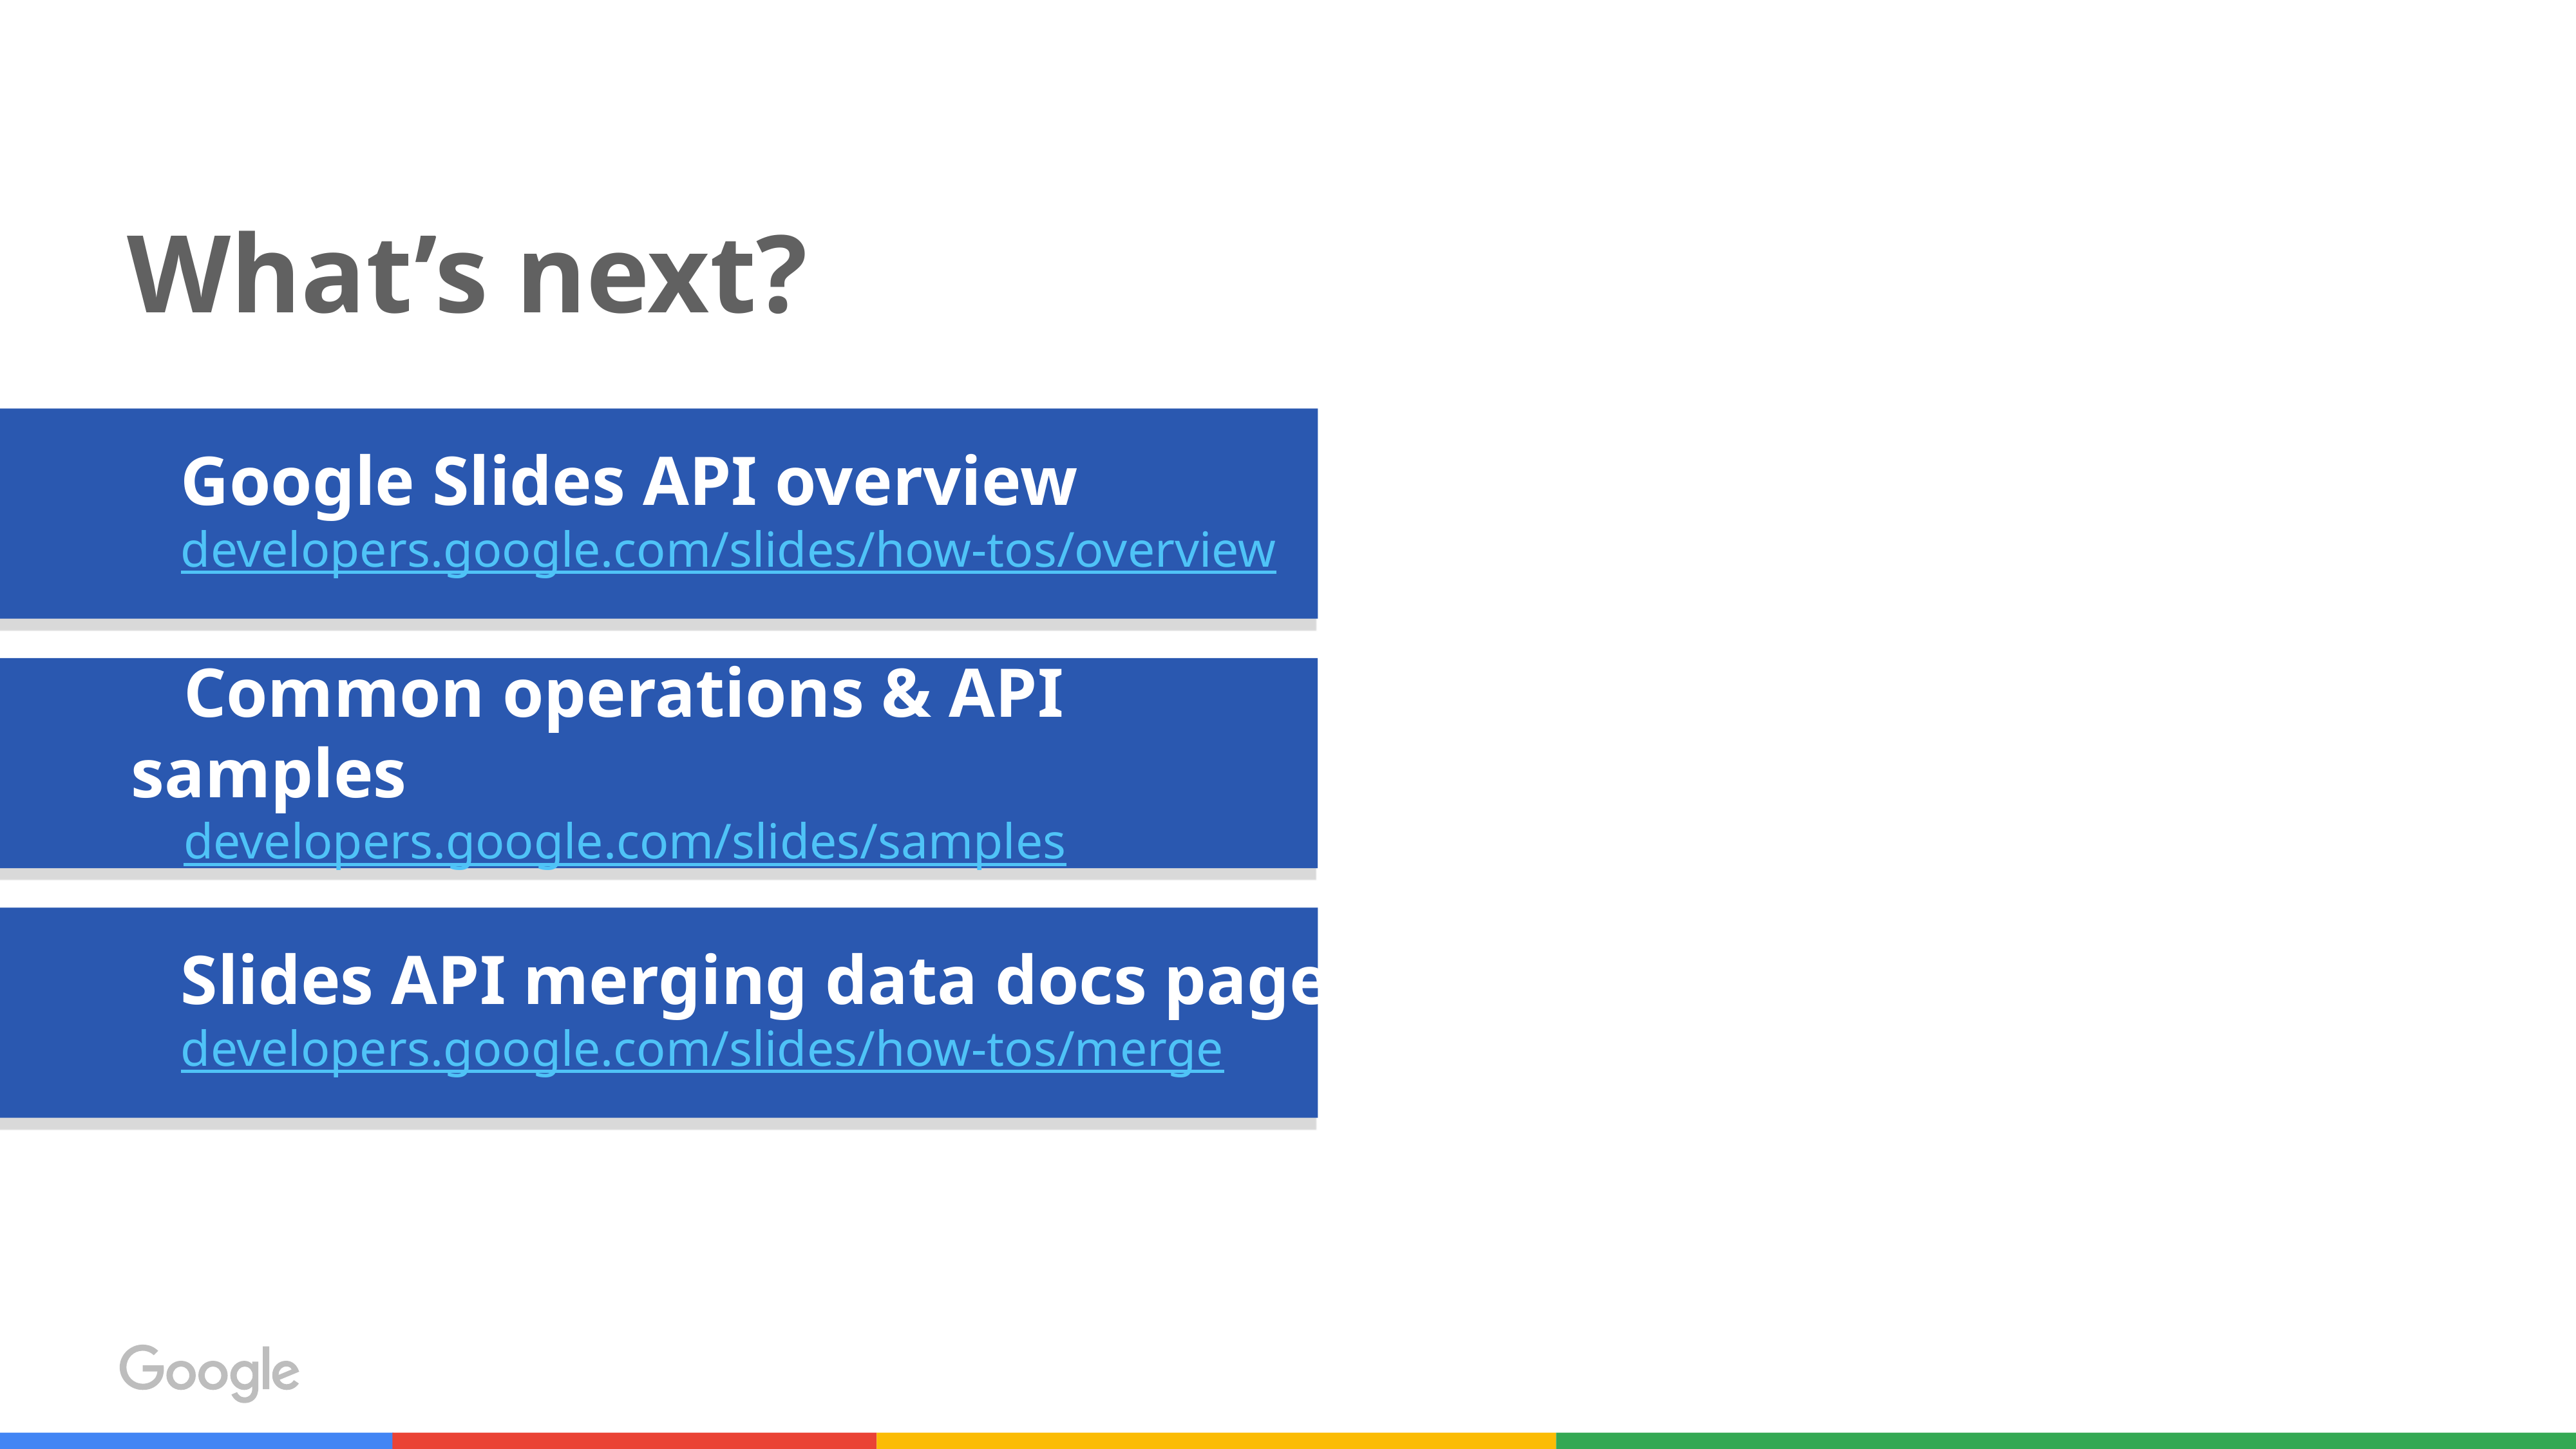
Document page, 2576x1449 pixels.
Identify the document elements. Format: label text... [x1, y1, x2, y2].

text_box [555, 866, 977, 869]
text_box [981, 864, 1318, 869]
text_box [467, 866, 538, 869]
text_box Google Slides API overview developers.google.com/slides/how-tos/overview [128, 410, 1312, 612]
text_box [0, 658, 1318, 869]
text_box Slides API merging data docs page developers.google.com/slides/how-tos/merge [128, 909, 1354, 1111]
text_box [0, 408, 1318, 619]
text_box What’s next? [127, 205, 1272, 332]
text_box [0, 907, 1318, 1118]
text_box [341, 866, 450, 869]
text_box Common operations & API samples developers.google.com/slides/samples [131, 663, 1338, 864]
